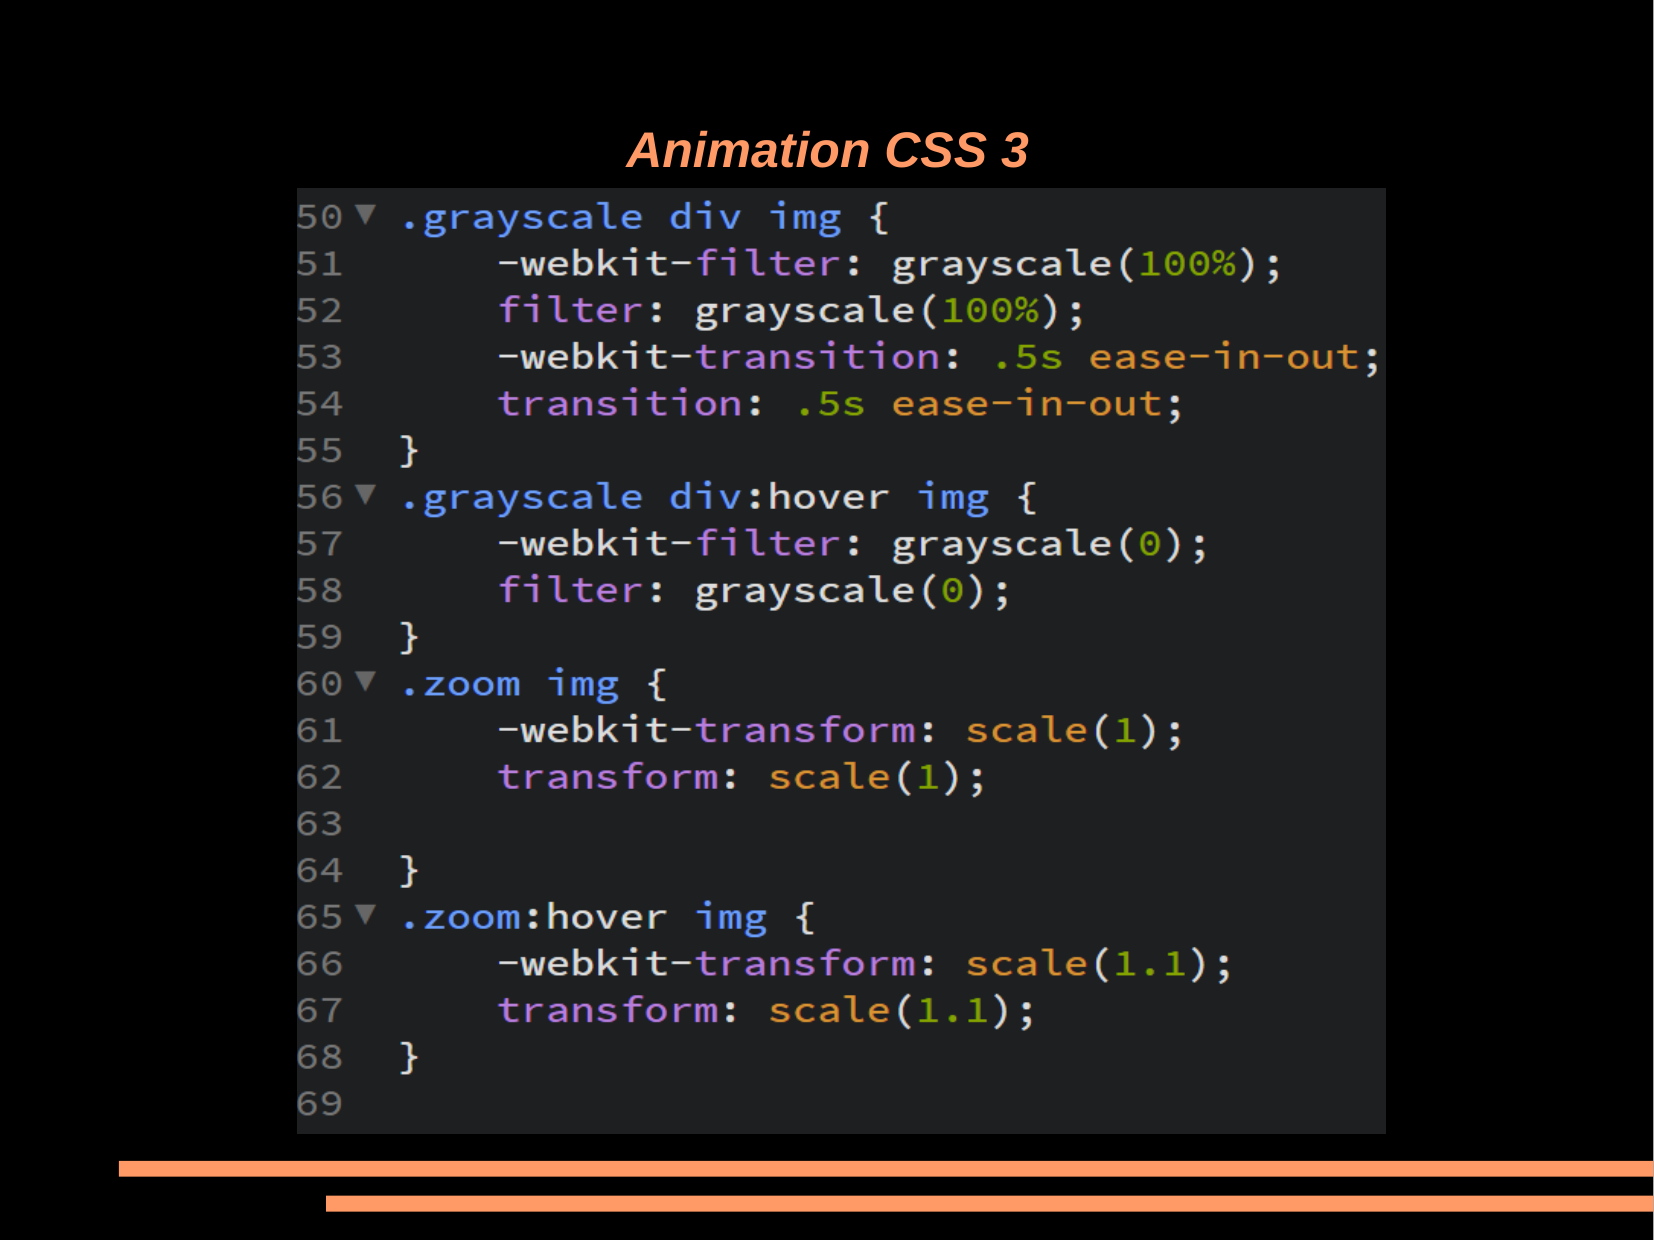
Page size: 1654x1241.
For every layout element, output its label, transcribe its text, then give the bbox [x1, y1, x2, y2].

picture [297, 188, 1386, 1134]
title Animation CSS 3 [121, 46, 1534, 254]
